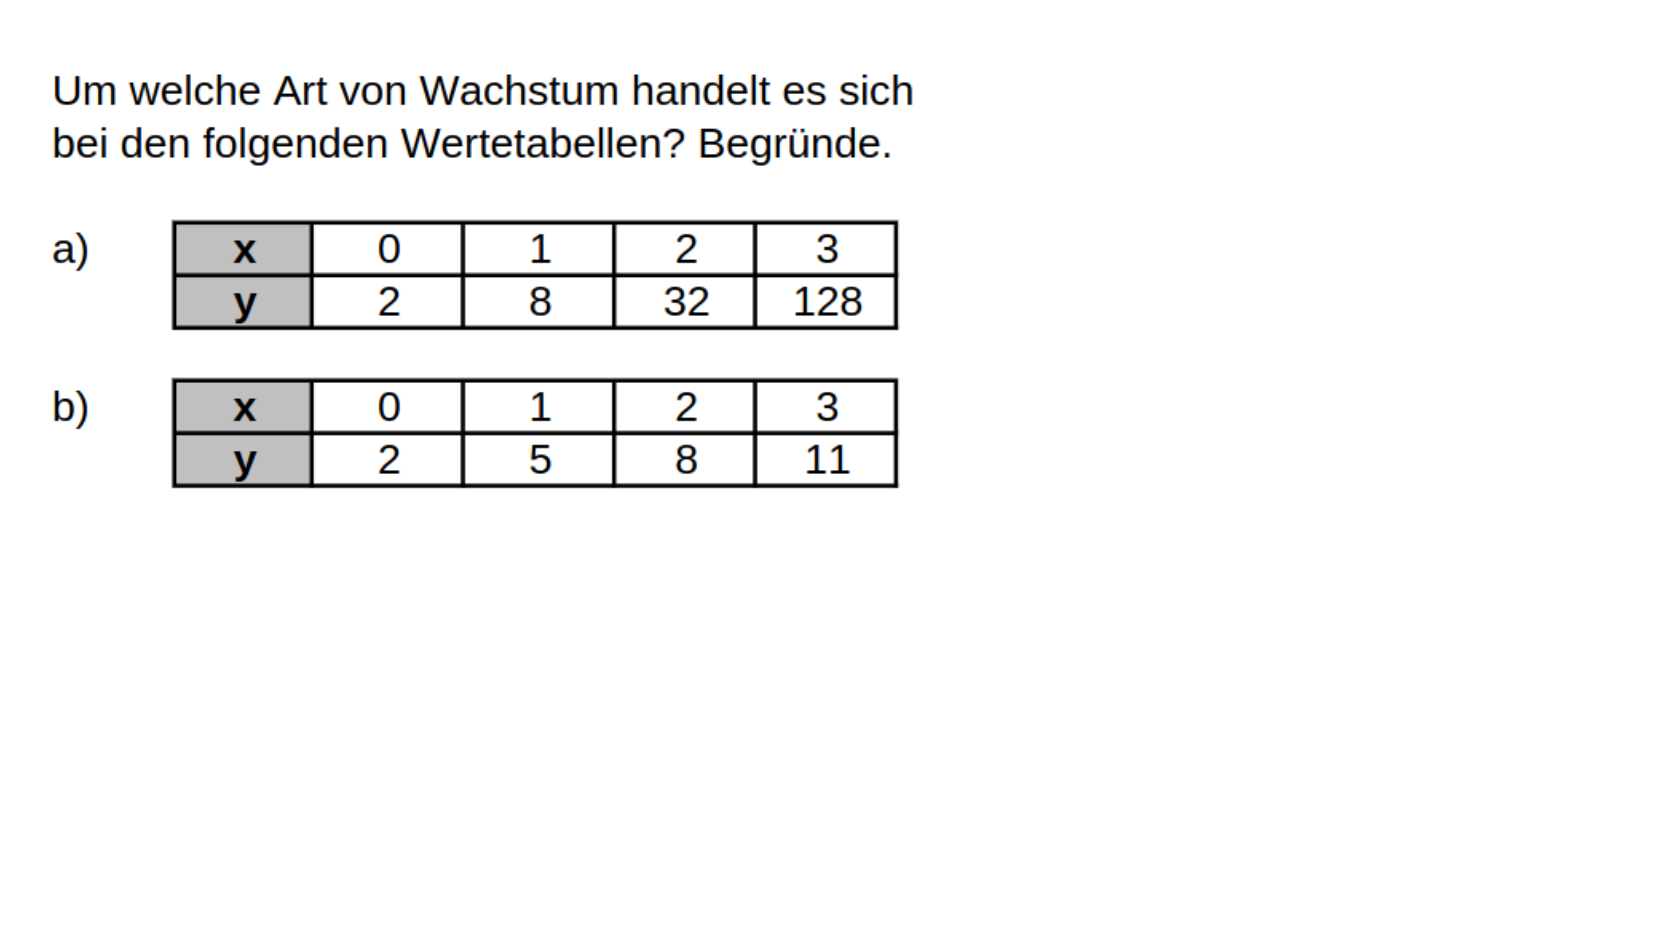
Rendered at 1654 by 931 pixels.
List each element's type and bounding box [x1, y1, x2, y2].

picture [41, 70, 962, 533]
